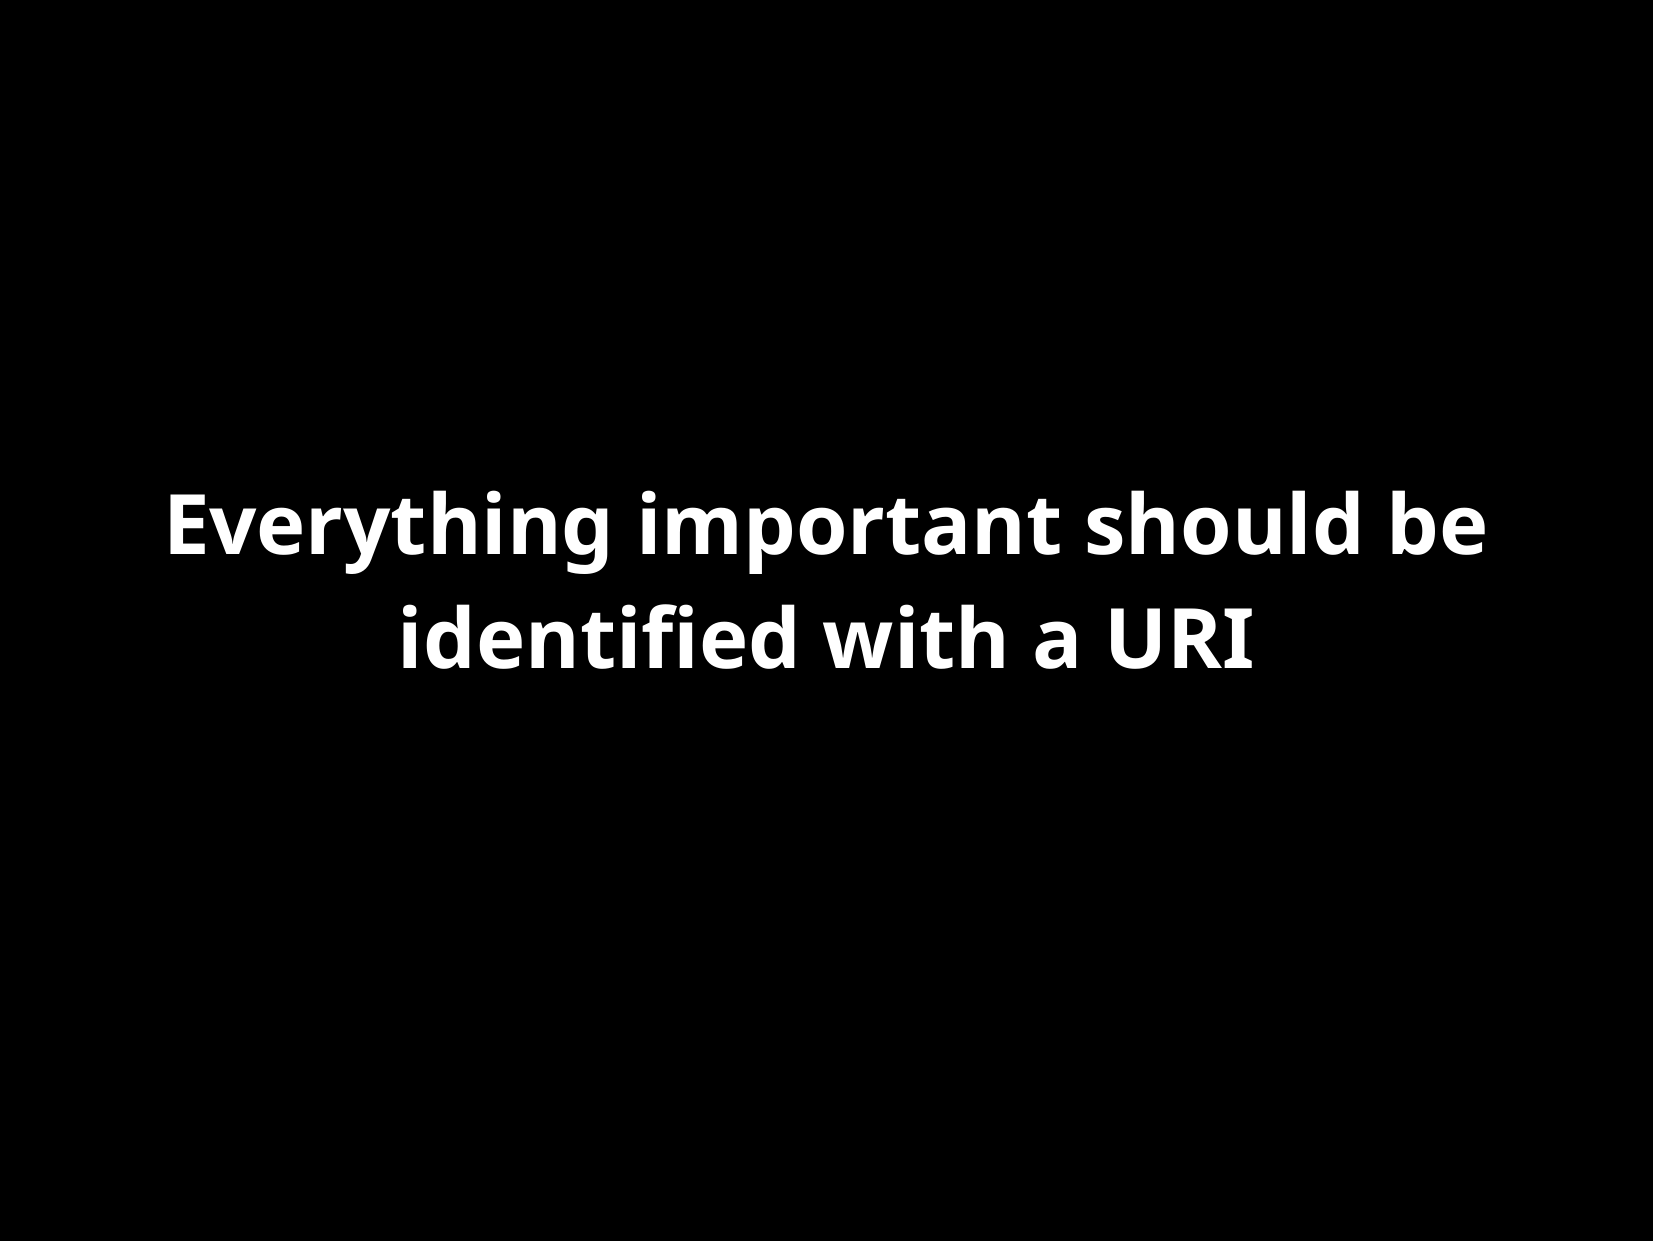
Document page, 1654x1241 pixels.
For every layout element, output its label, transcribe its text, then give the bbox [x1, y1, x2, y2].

subtitle Everything important should be identified with a URI [82, 49, 1571, 1109]
